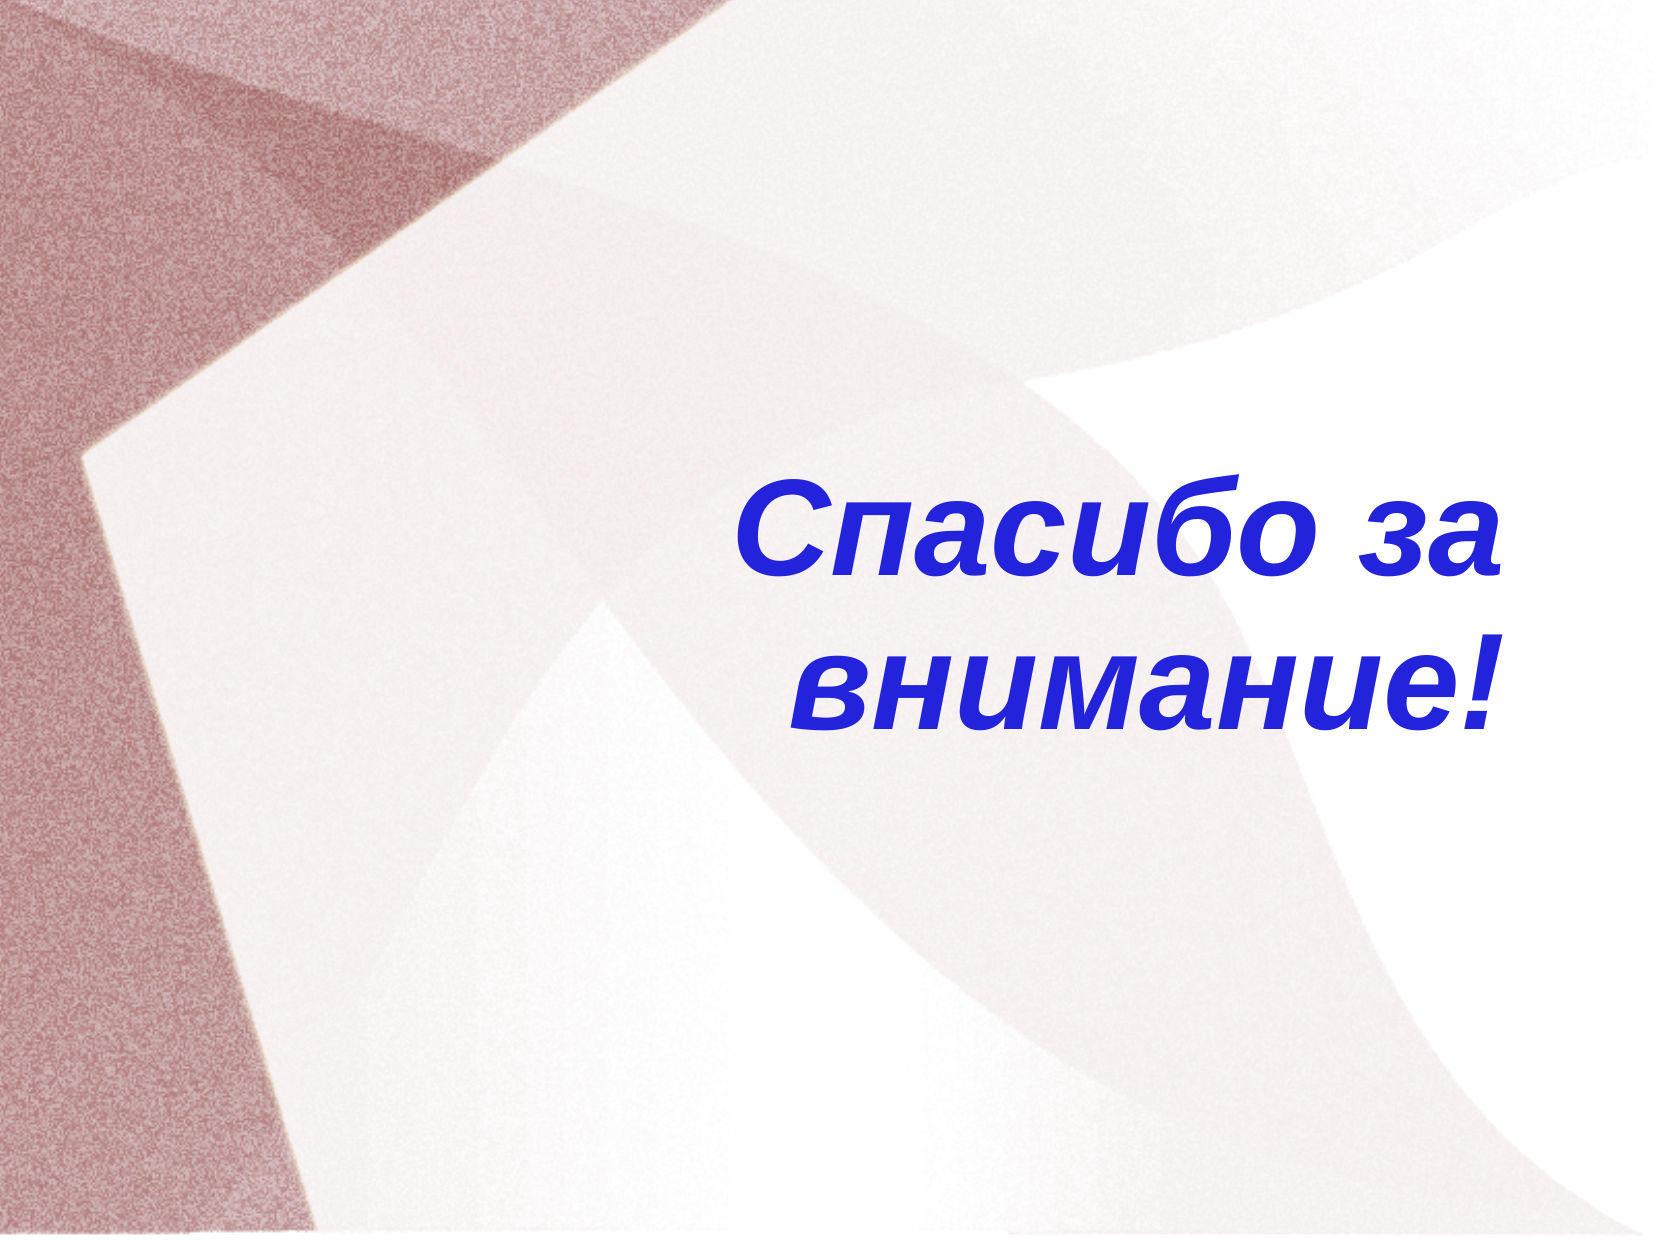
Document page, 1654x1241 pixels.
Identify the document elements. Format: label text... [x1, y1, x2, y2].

picture [0, 0, 1654, 1241]
title Спасибо за внимание! [135, 451, 1506, 759]
